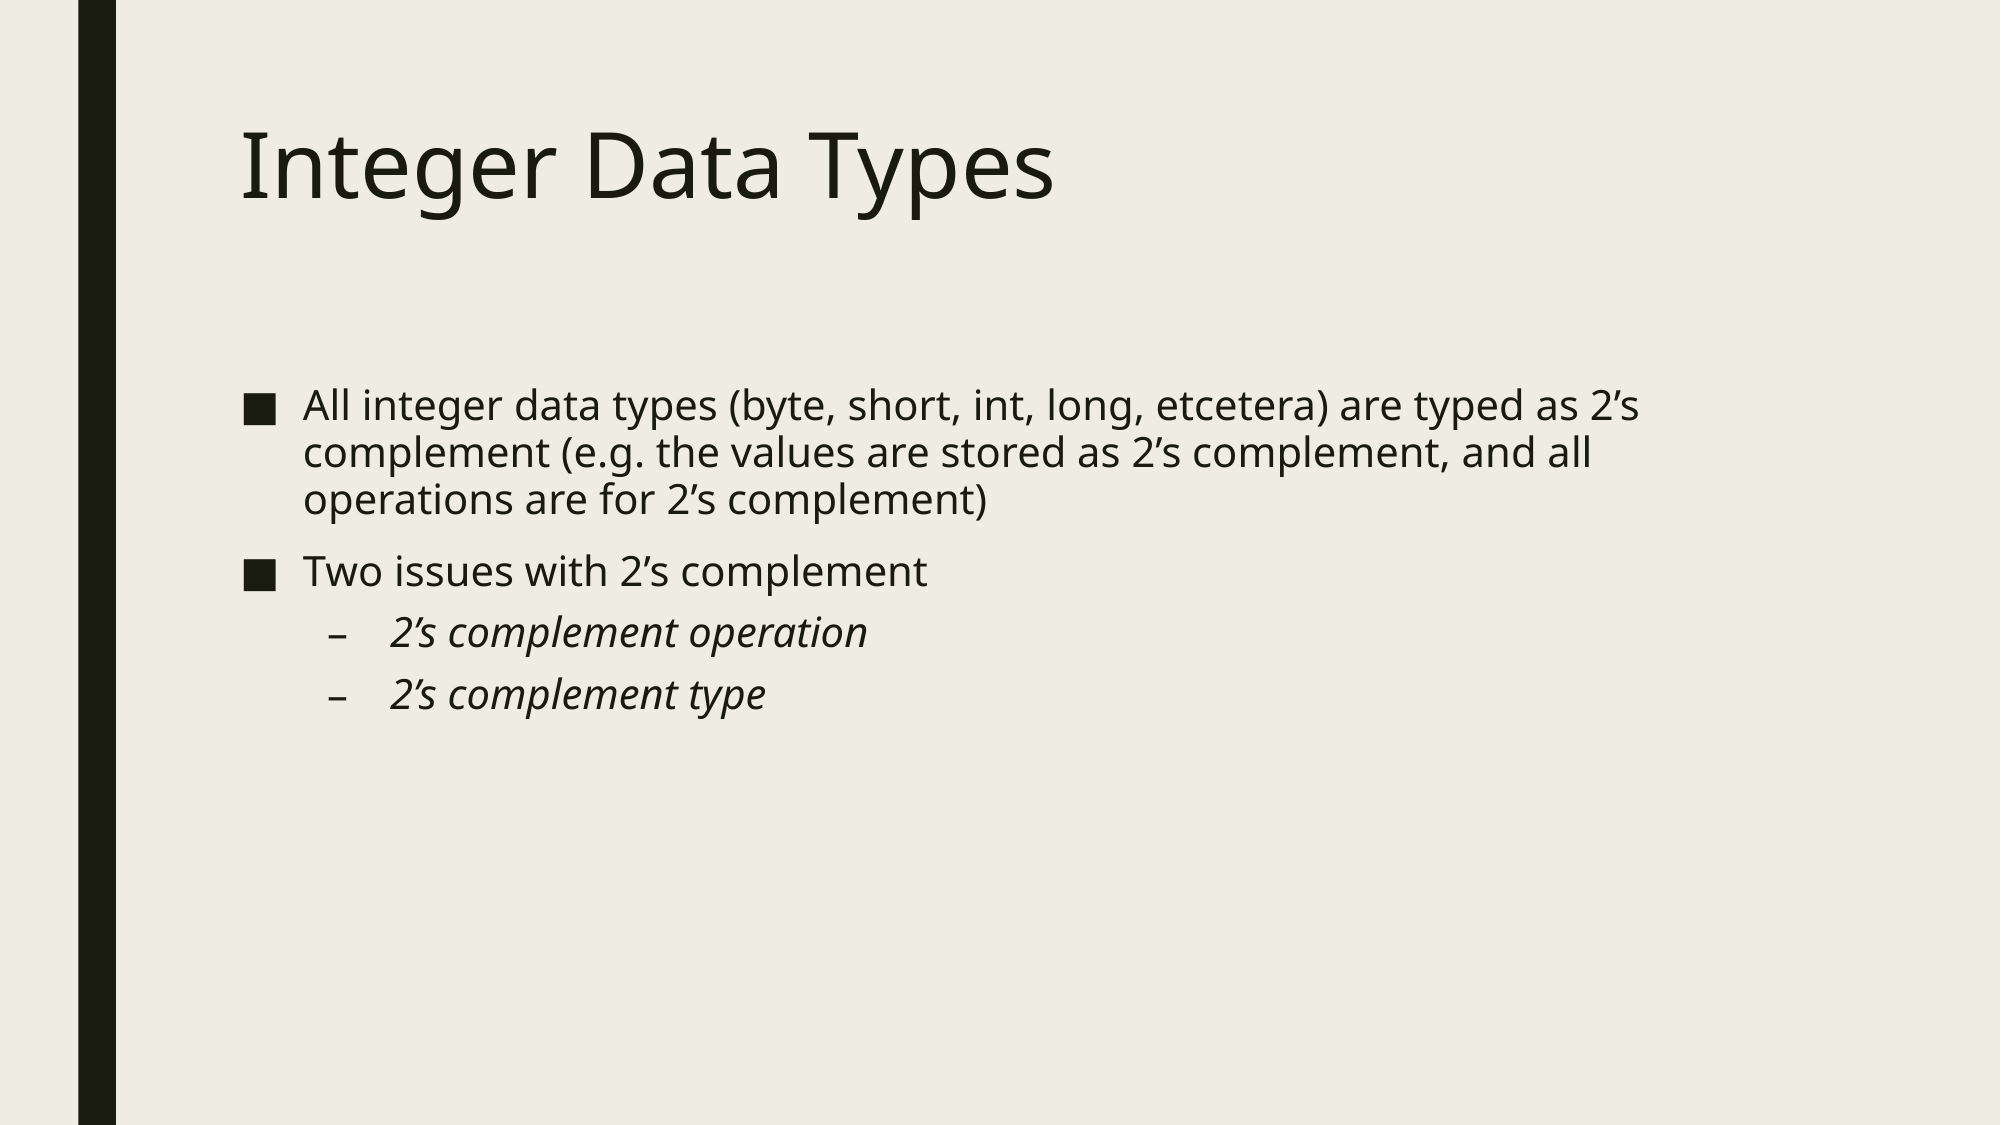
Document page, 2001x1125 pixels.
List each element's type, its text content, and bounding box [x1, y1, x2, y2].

title Integer Data Types [225, 112, 1800, 357]
list All integer data types (byte, short, int, long, etcetera) are typed as 2’s complement (e.g. the values are stored as 2’s complement, and all operations are for 2’s complement) Two issues with 2’s complement 2’s complement operation 2’s complement type [225, 375, 1800, 963]
